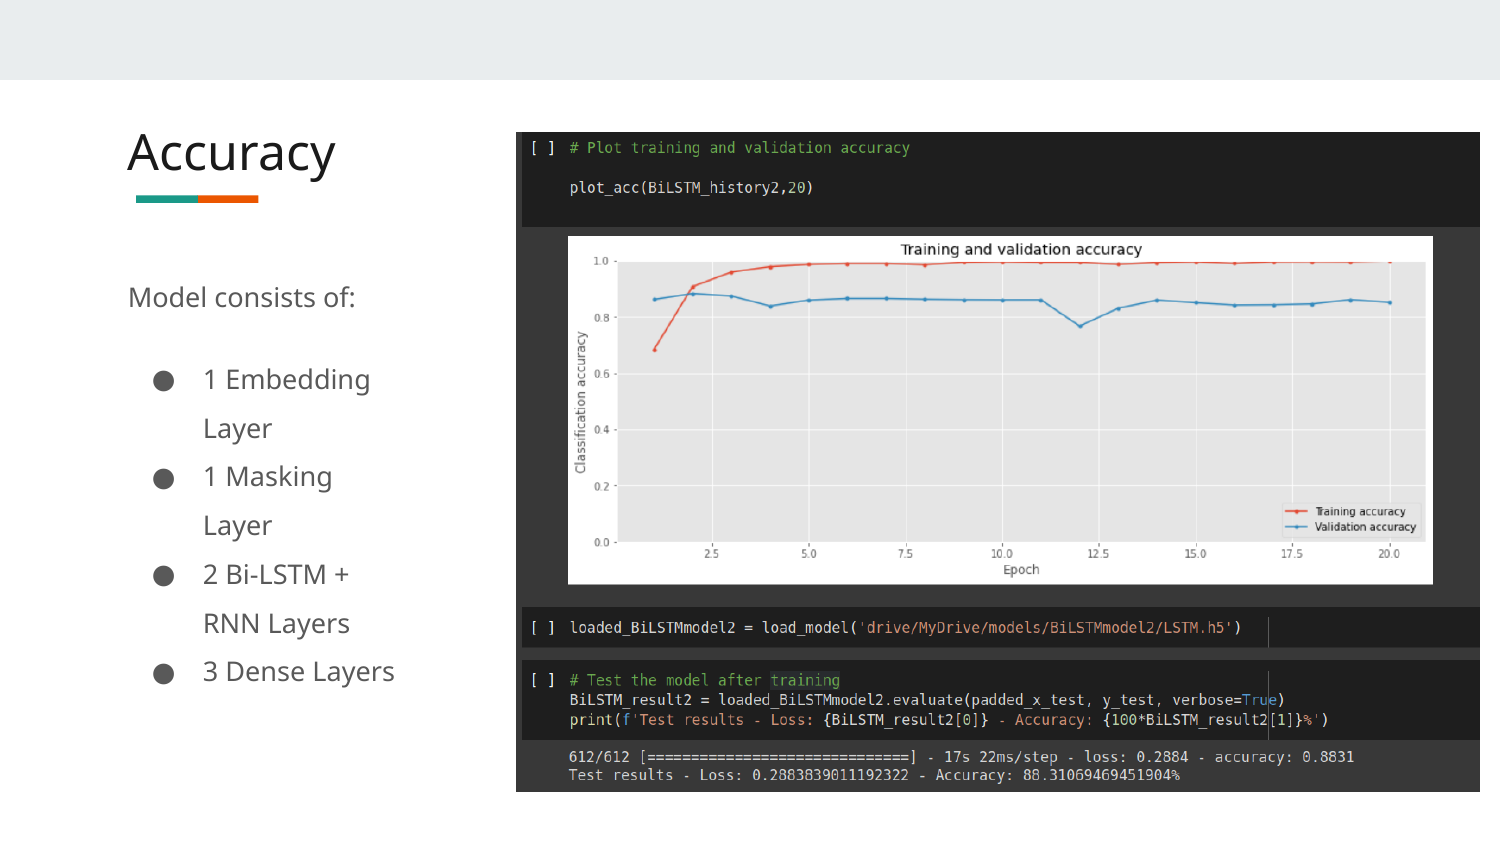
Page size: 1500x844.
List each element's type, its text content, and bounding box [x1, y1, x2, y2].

list Model consists of: 1 Embedding Layer 1 Masking Layer 2 Bi-LSTM + RNN Layers 3 Dense Layers [112, 249, 415, 763]
picture [516, 132, 1480, 792]
title Accuracy [112, 105, 733, 181]
